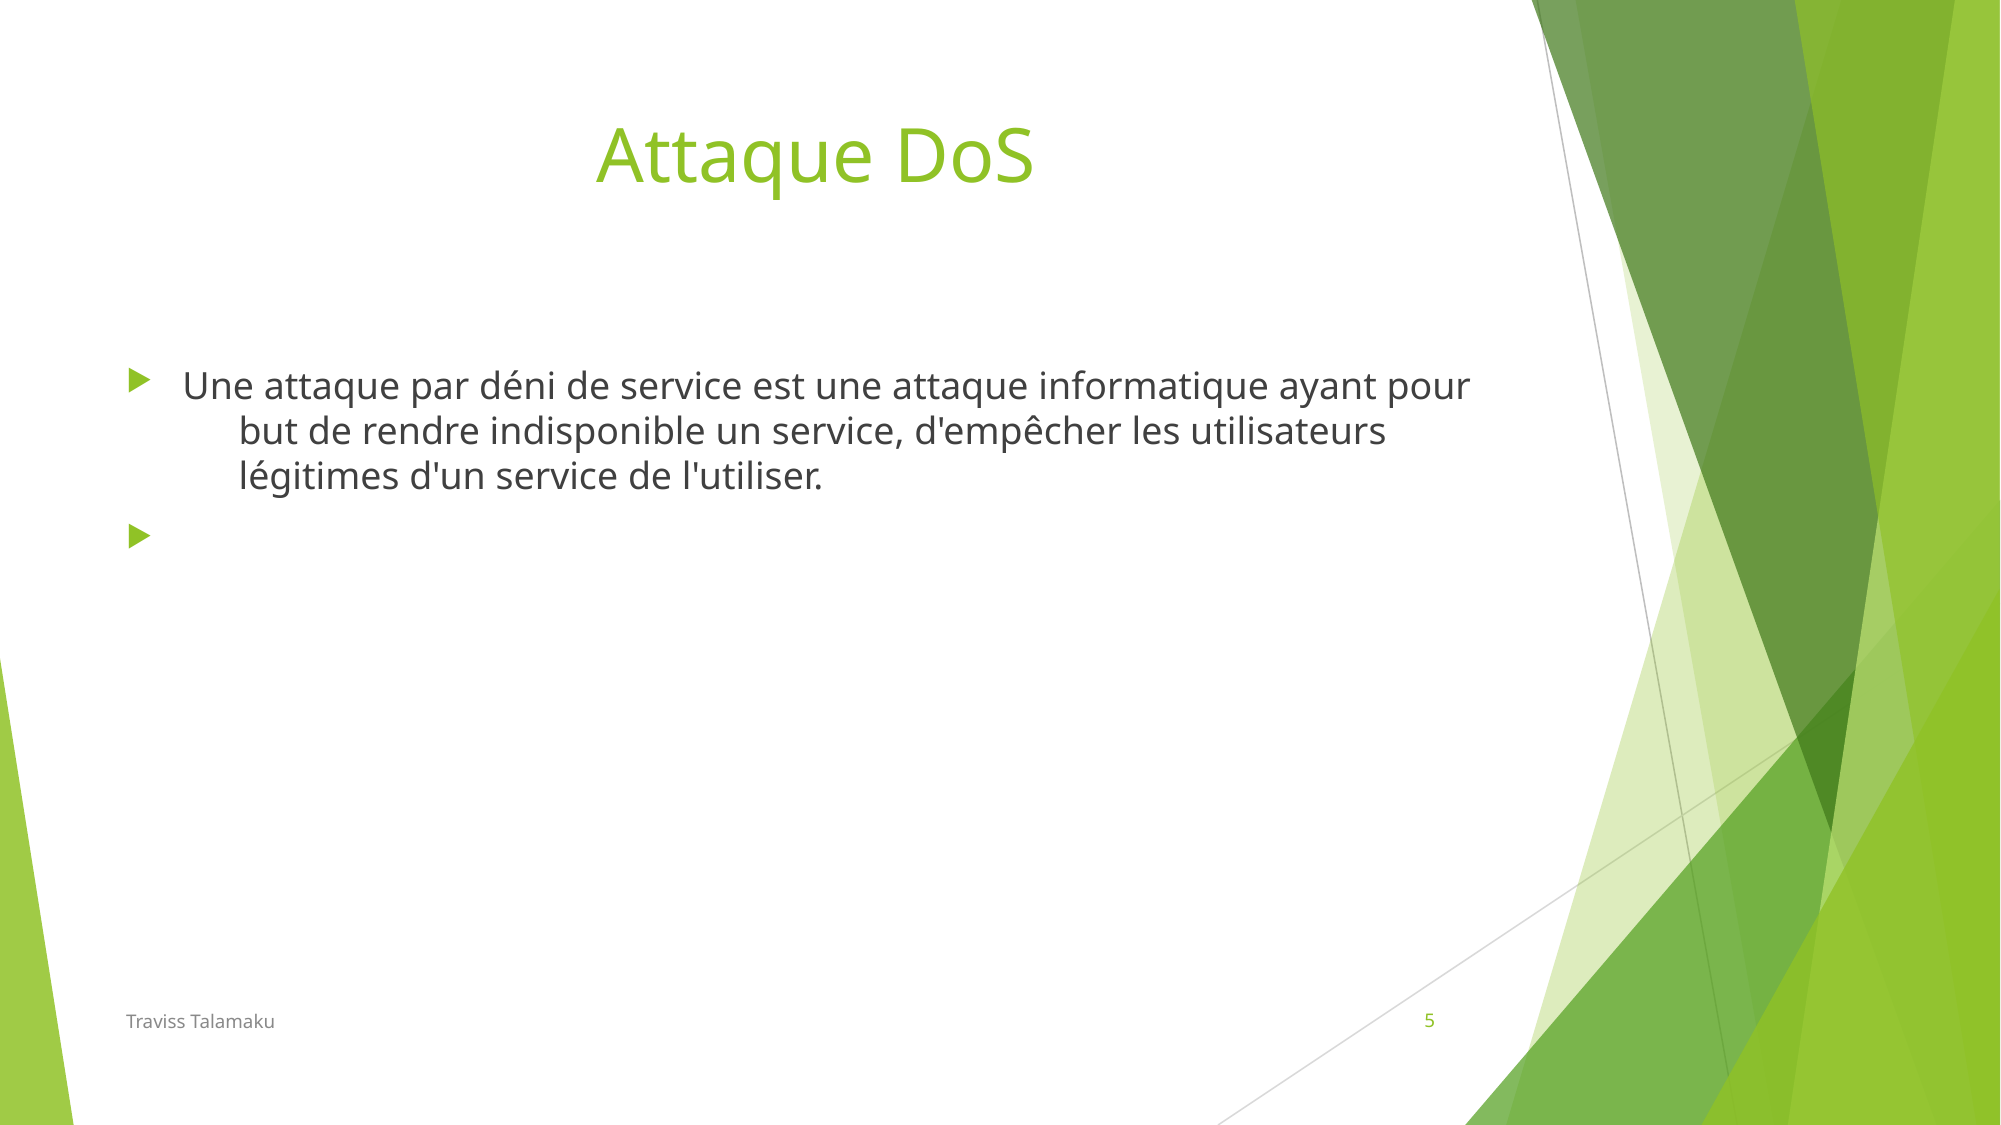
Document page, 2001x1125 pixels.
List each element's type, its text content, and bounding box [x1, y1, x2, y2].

text_box Traviss Talamaku [111, 991, 1145, 1051]
title Attaque DoS [111, 99, 1522, 317]
text_box [1409, 991, 1522, 1051]
list Une attaque par déni de service est une attaque informatique ayant pour but de rendre indisponible un service, d'empêcher les utilisateurs légitimes d'un service de l'utiliser. [111, 354, 1522, 992]
